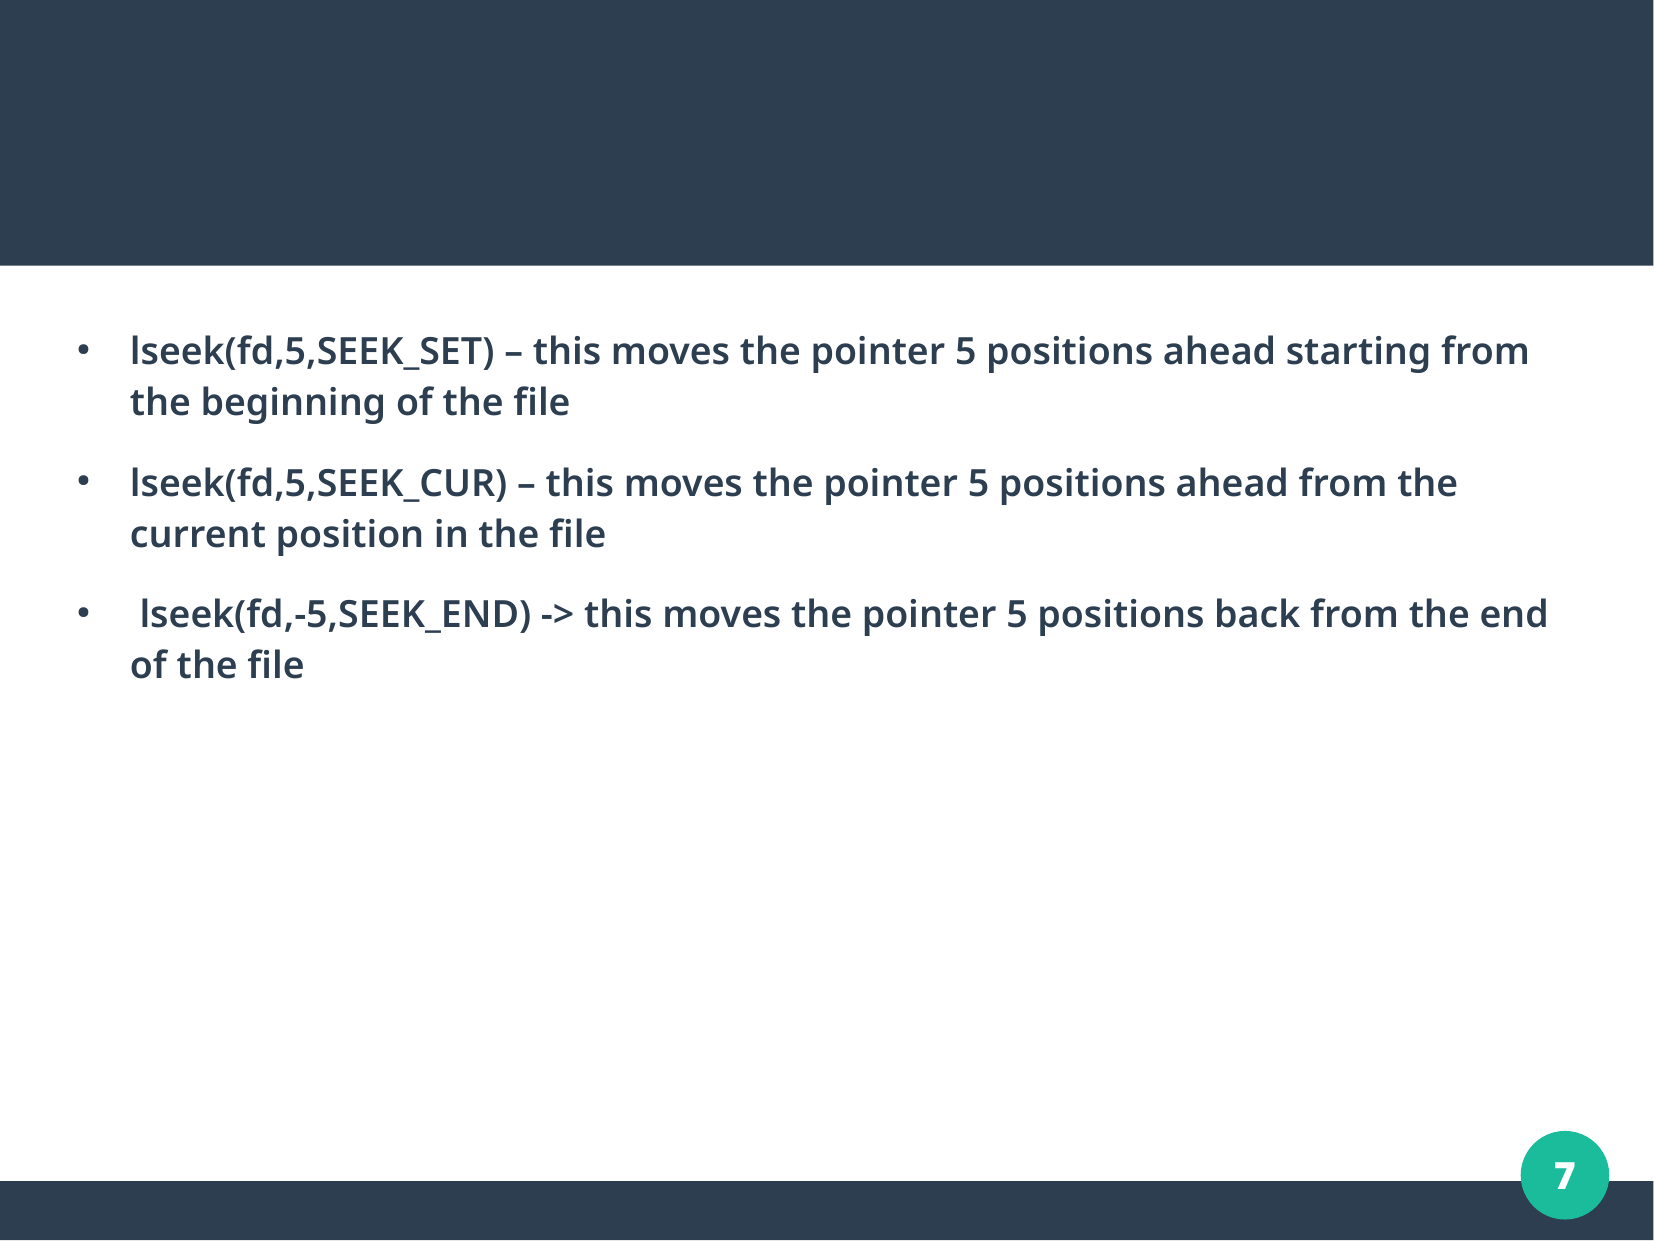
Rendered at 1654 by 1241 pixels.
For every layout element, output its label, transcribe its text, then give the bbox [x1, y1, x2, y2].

list lseek(fd,5,SEEK_SET) – this moves the pointer 5 positions ahead starting from the beginning of the file lseek(fd,5,SEEK_CUR) – this moves the pointer 5 positions ahead from the current position in the file lseek(fd,-5,SEEK_END) -> this moves the pointer 5 positions back from the end of the file [59, 324, 1595, 1152]
